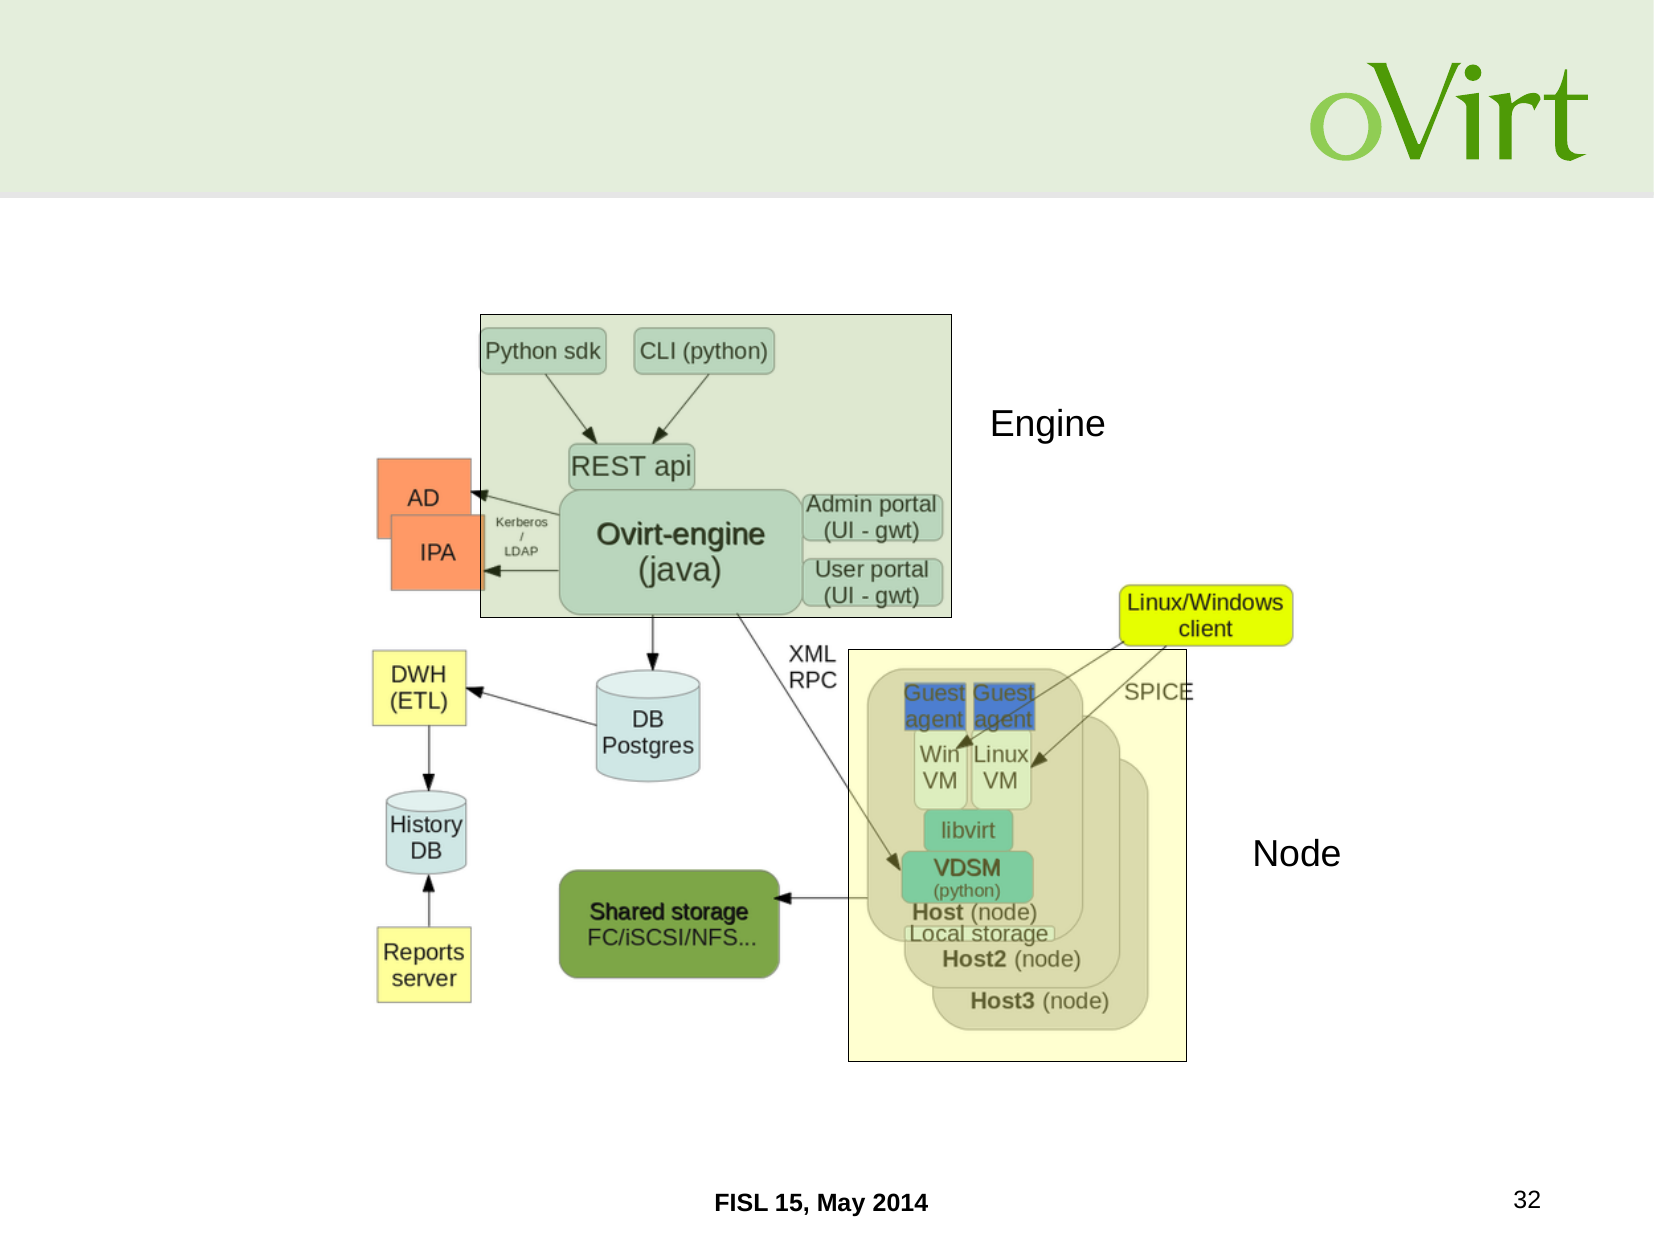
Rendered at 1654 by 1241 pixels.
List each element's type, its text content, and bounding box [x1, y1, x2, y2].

text_box [480, 314, 952, 618]
text_box Engine [975, 394, 1121, 452]
text_box Node [1237, 825, 1357, 882]
text_box [848, 649, 1187, 1062]
picture [317, 244, 1344, 1039]
